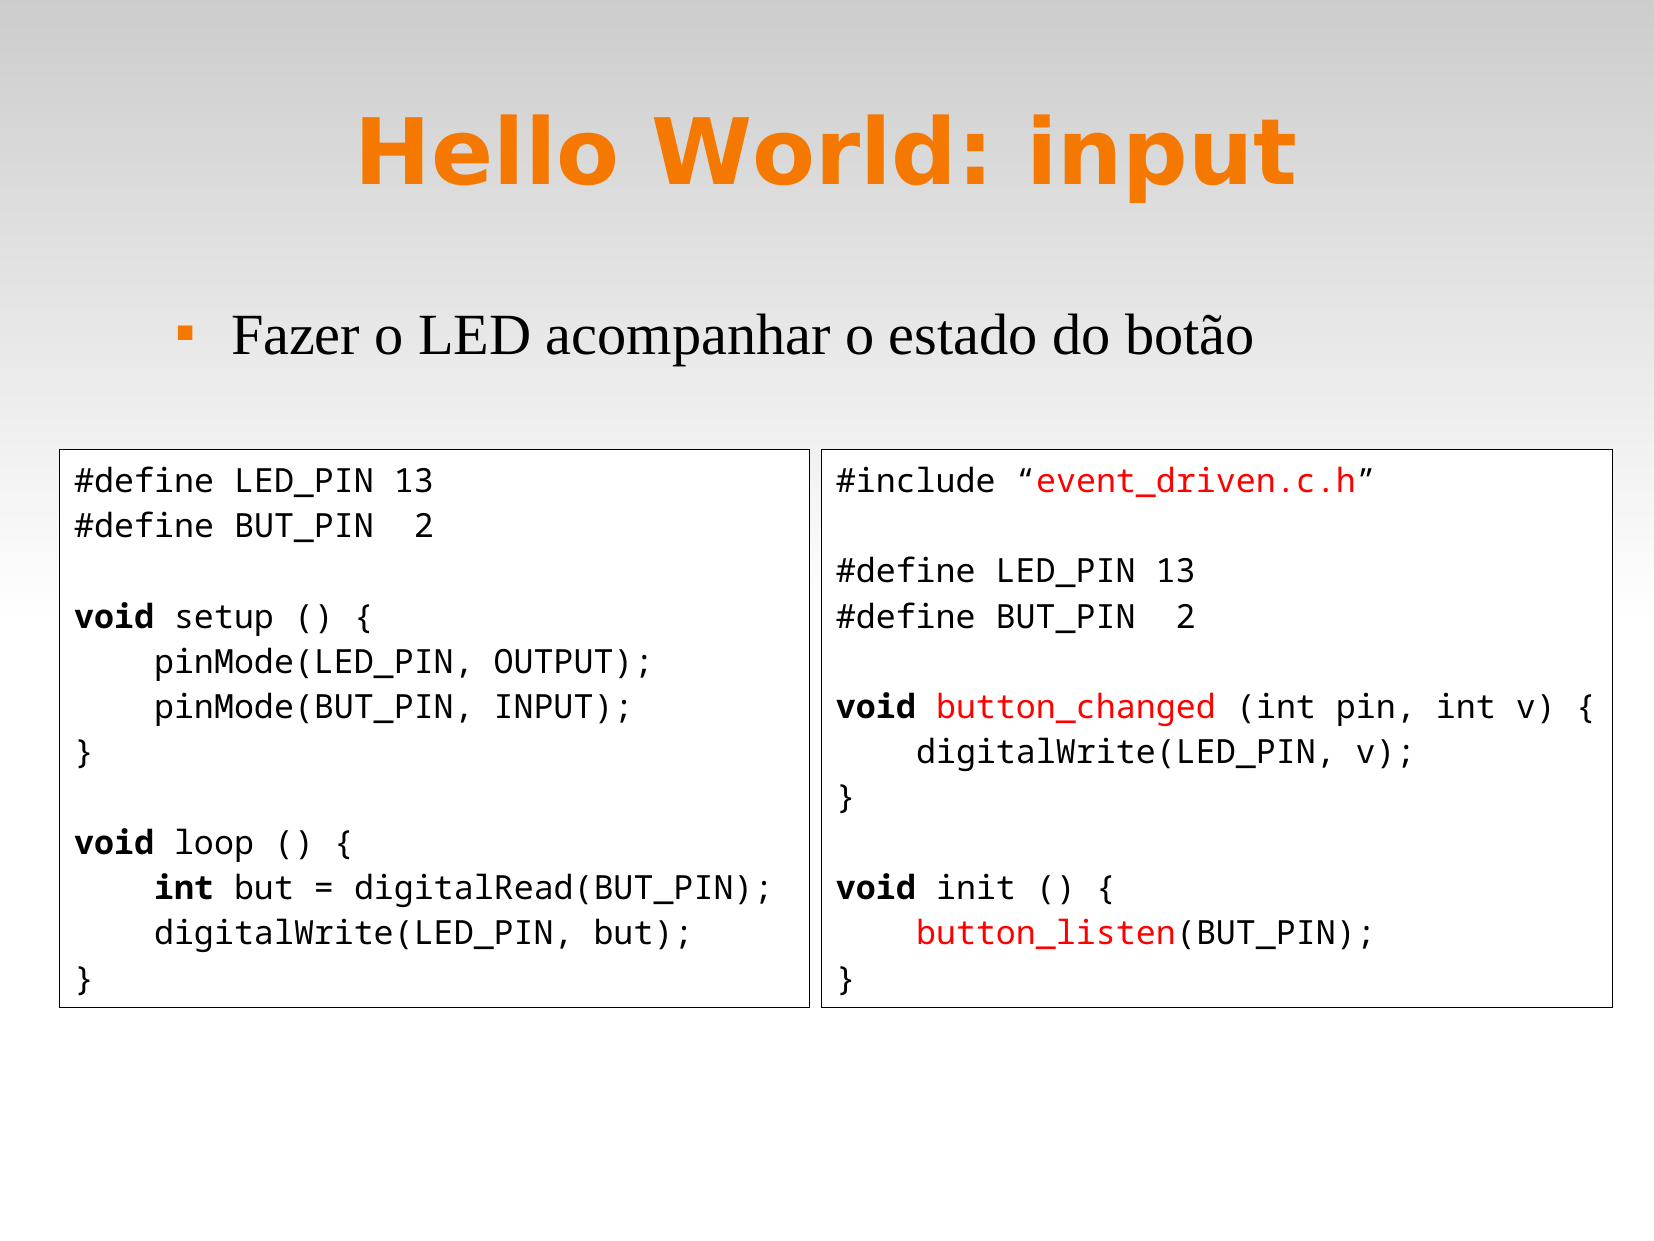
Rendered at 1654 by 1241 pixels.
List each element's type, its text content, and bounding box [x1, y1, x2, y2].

list Fazer o LED acompanhar o estado do botão [89, 302, 1576, 1121]
text_box #include “event_driven.c.h” #define LED_PIN 13 #define BUT_PIN 2 void button_changed (int pin, int v) { digitalWrite(LED_PIN, v); } void init () { button_listen(BUT_PIN); } [821, 449, 1613, 932]
title Hello World: input [82, 49, 1571, 257]
text_box #define LED_PIN 13 #define BUT_PIN 2 void setup () { pinMode(LED_PIN, OUTPUT); pinMode(BUT_PIN, INPUT); } void loop () { int but = digitalRead(BUT_PIN); digitalWrite(LED_PIN, but); } [59, 449, 810, 933]
